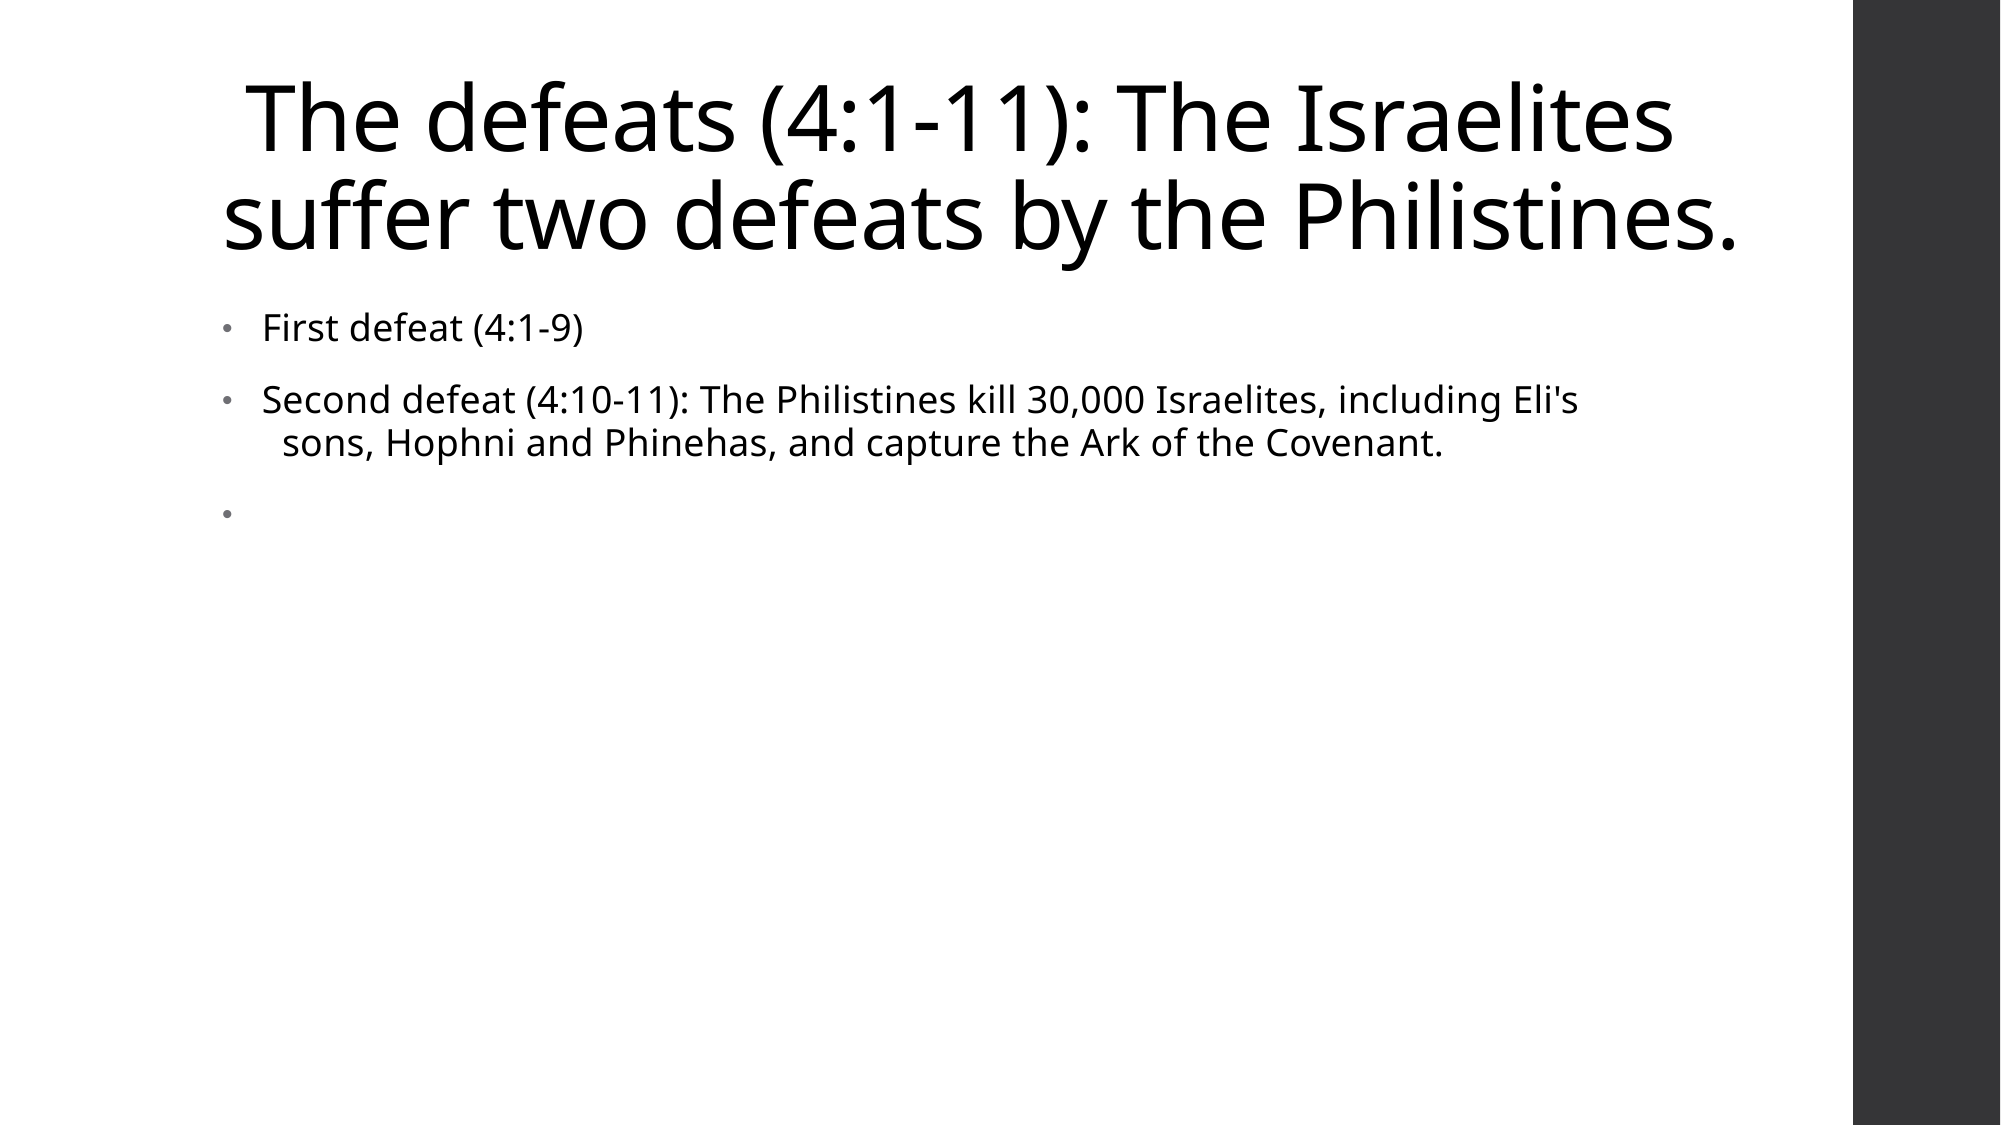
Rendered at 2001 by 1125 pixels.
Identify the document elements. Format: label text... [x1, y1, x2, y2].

list First defeat (4:1-9) Second defeat (4:10-11): The Philistines kill 30,000 Israelites, including Eli's sons, Hophni and Phinehas, and capture the Ark of the Covenant. [206, 299, 1617, 1014]
title The defeats (4:1-11): The Israelites suffer two defeats by the Philistines. [206, 60, 1797, 278]
